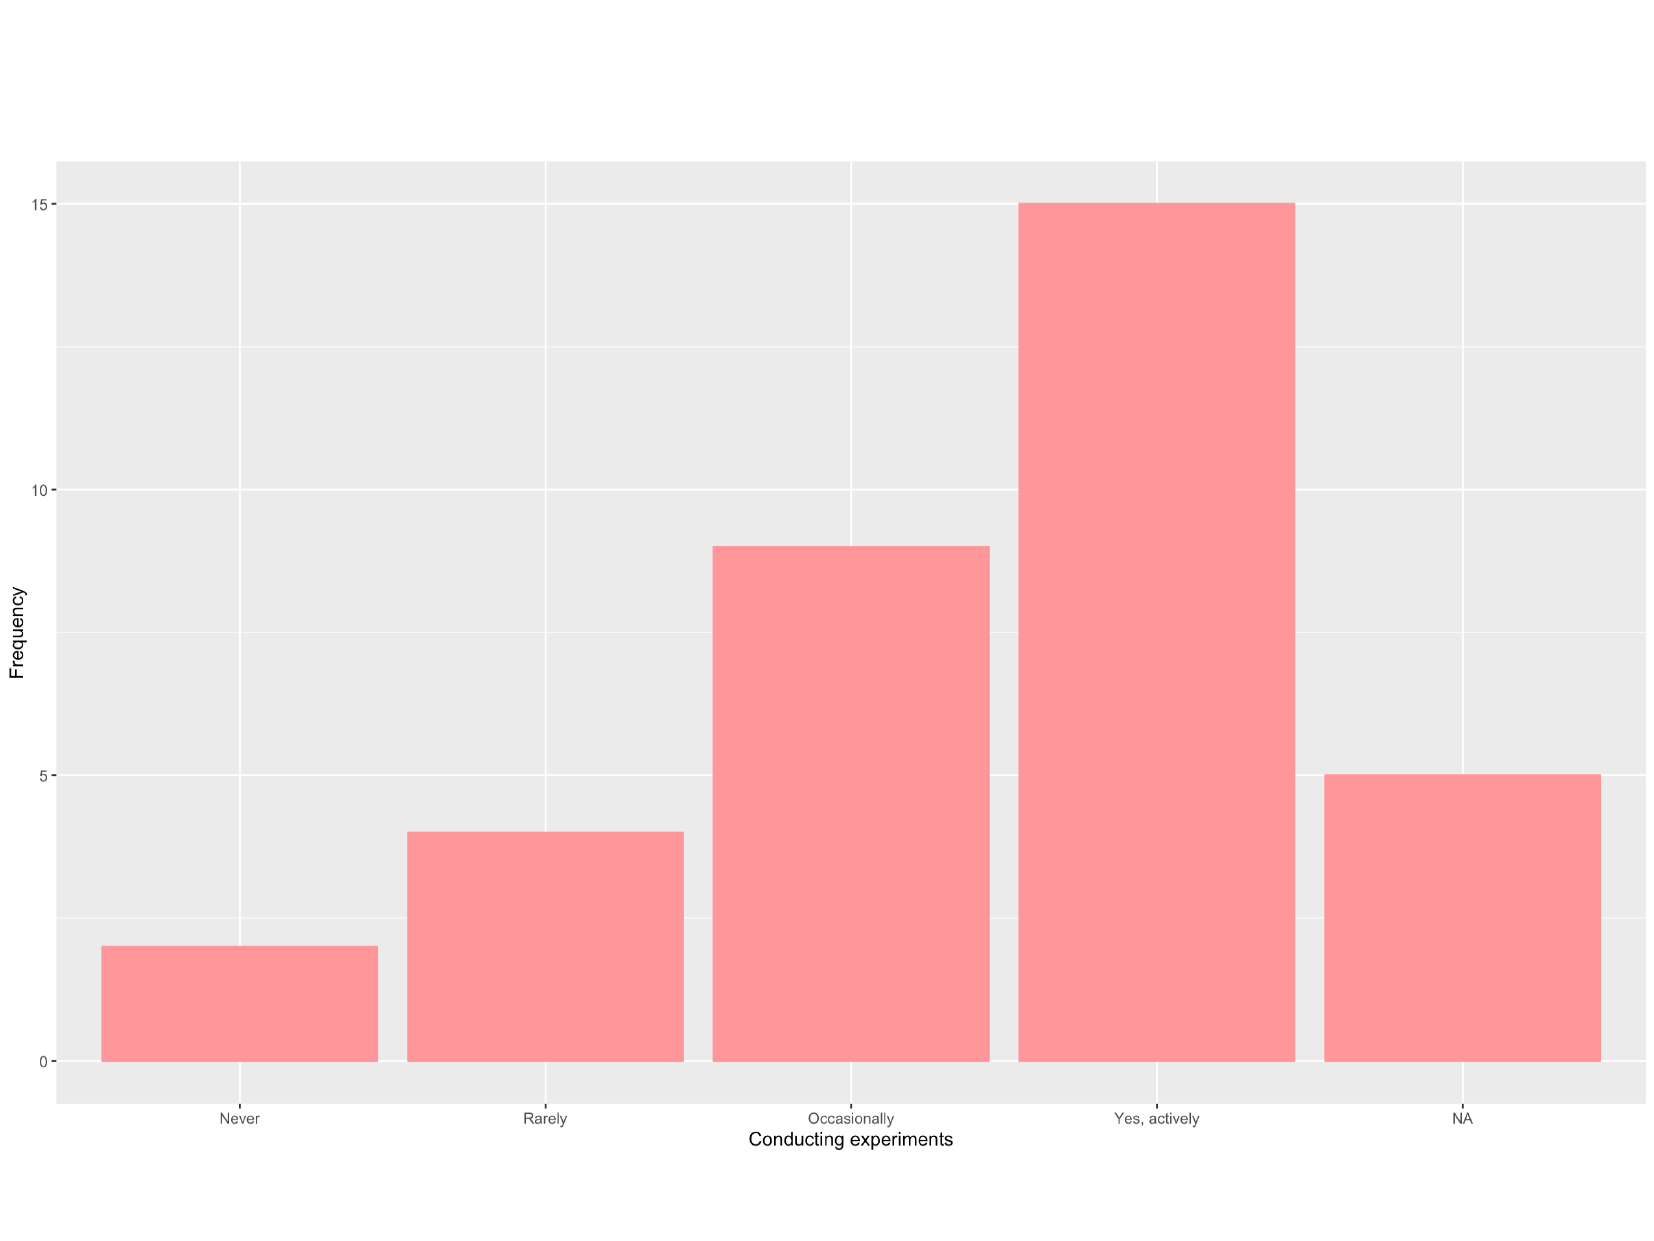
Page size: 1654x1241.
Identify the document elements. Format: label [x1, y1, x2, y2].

picture [0, 155, 1654, 1156]
